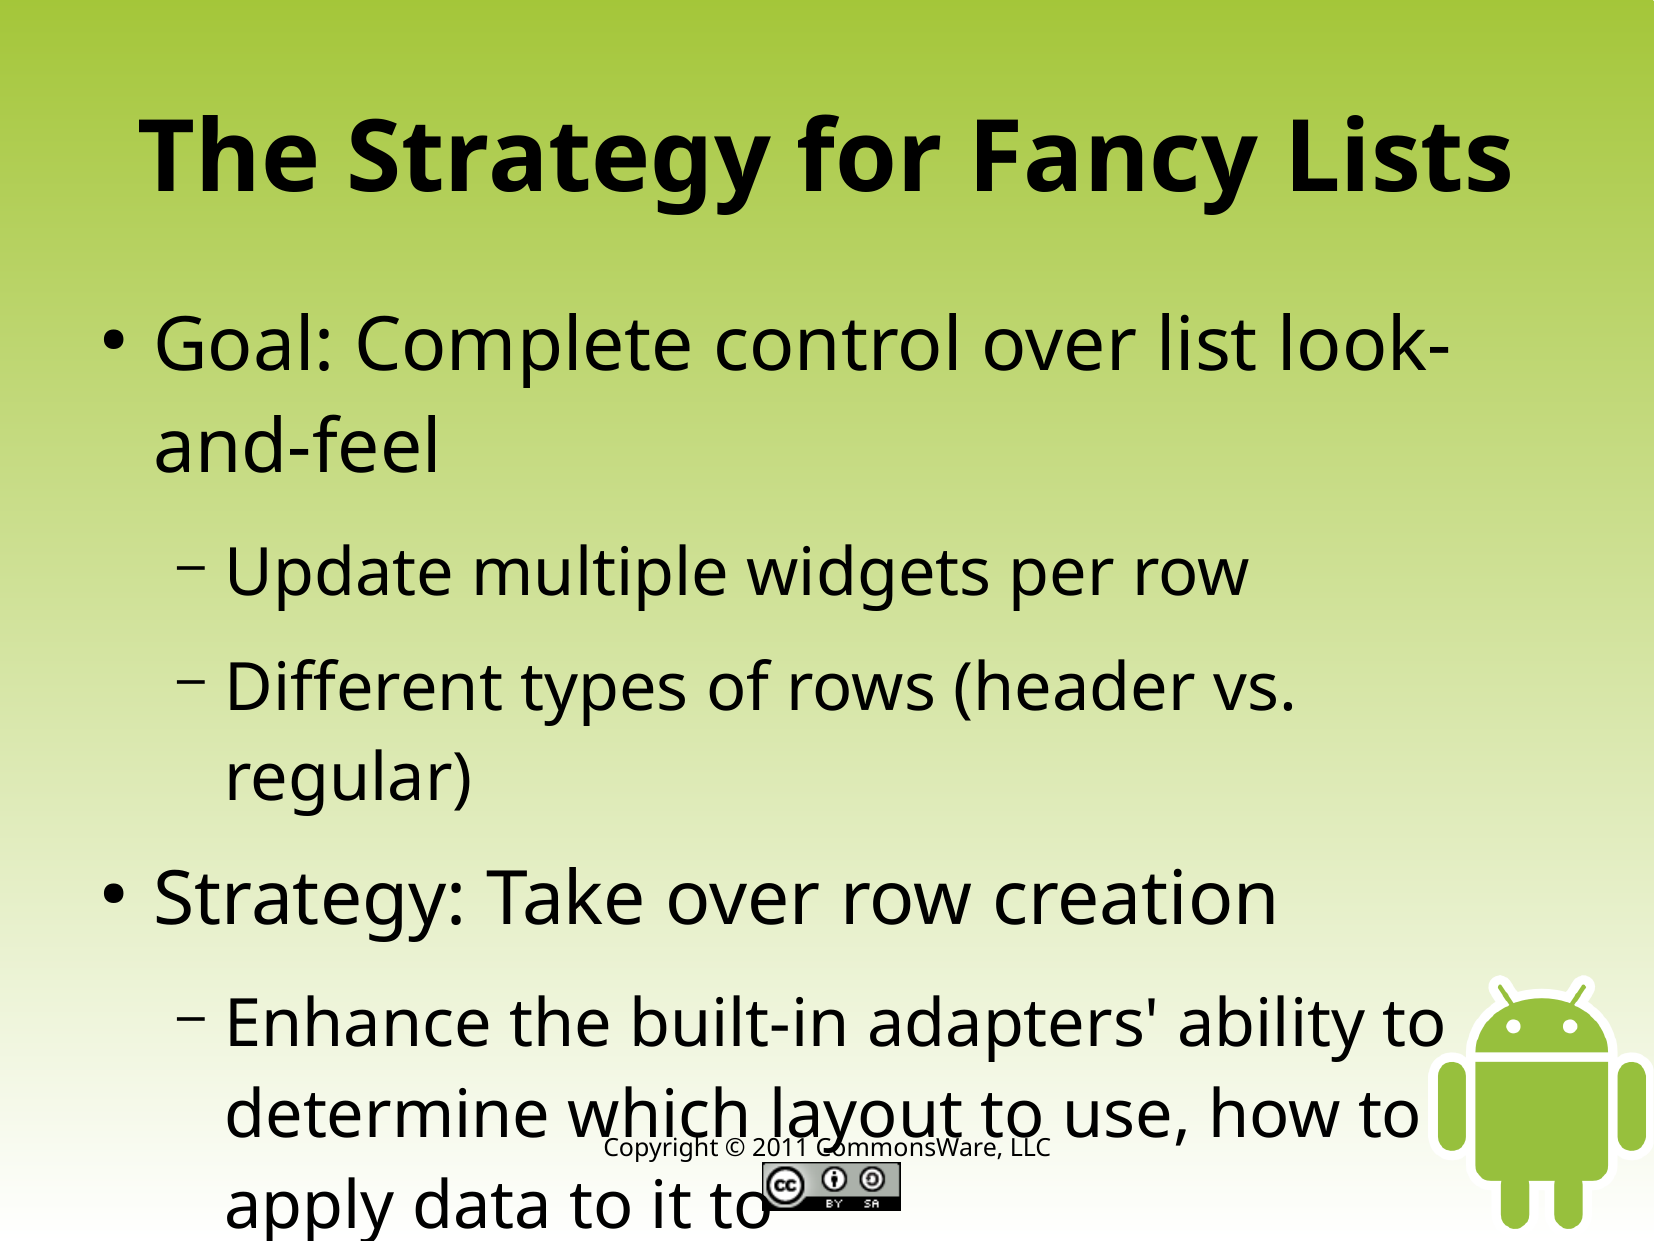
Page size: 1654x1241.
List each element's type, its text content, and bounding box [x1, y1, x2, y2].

picture [1428, 975, 1654, 1238]
title The Strategy for Fancy Lists [82, 49, 1571, 257]
picture [762, 1162, 901, 1211]
list Goal: Complete control over list look-and-feel Update multiple widgets per row Different types of rows (header vs. regular) Strategy: Take over row creation Enhance the built-in adapters' ability to determine which layout to use, how to apply data to it to create a row [82, 290, 1538, 1161]
